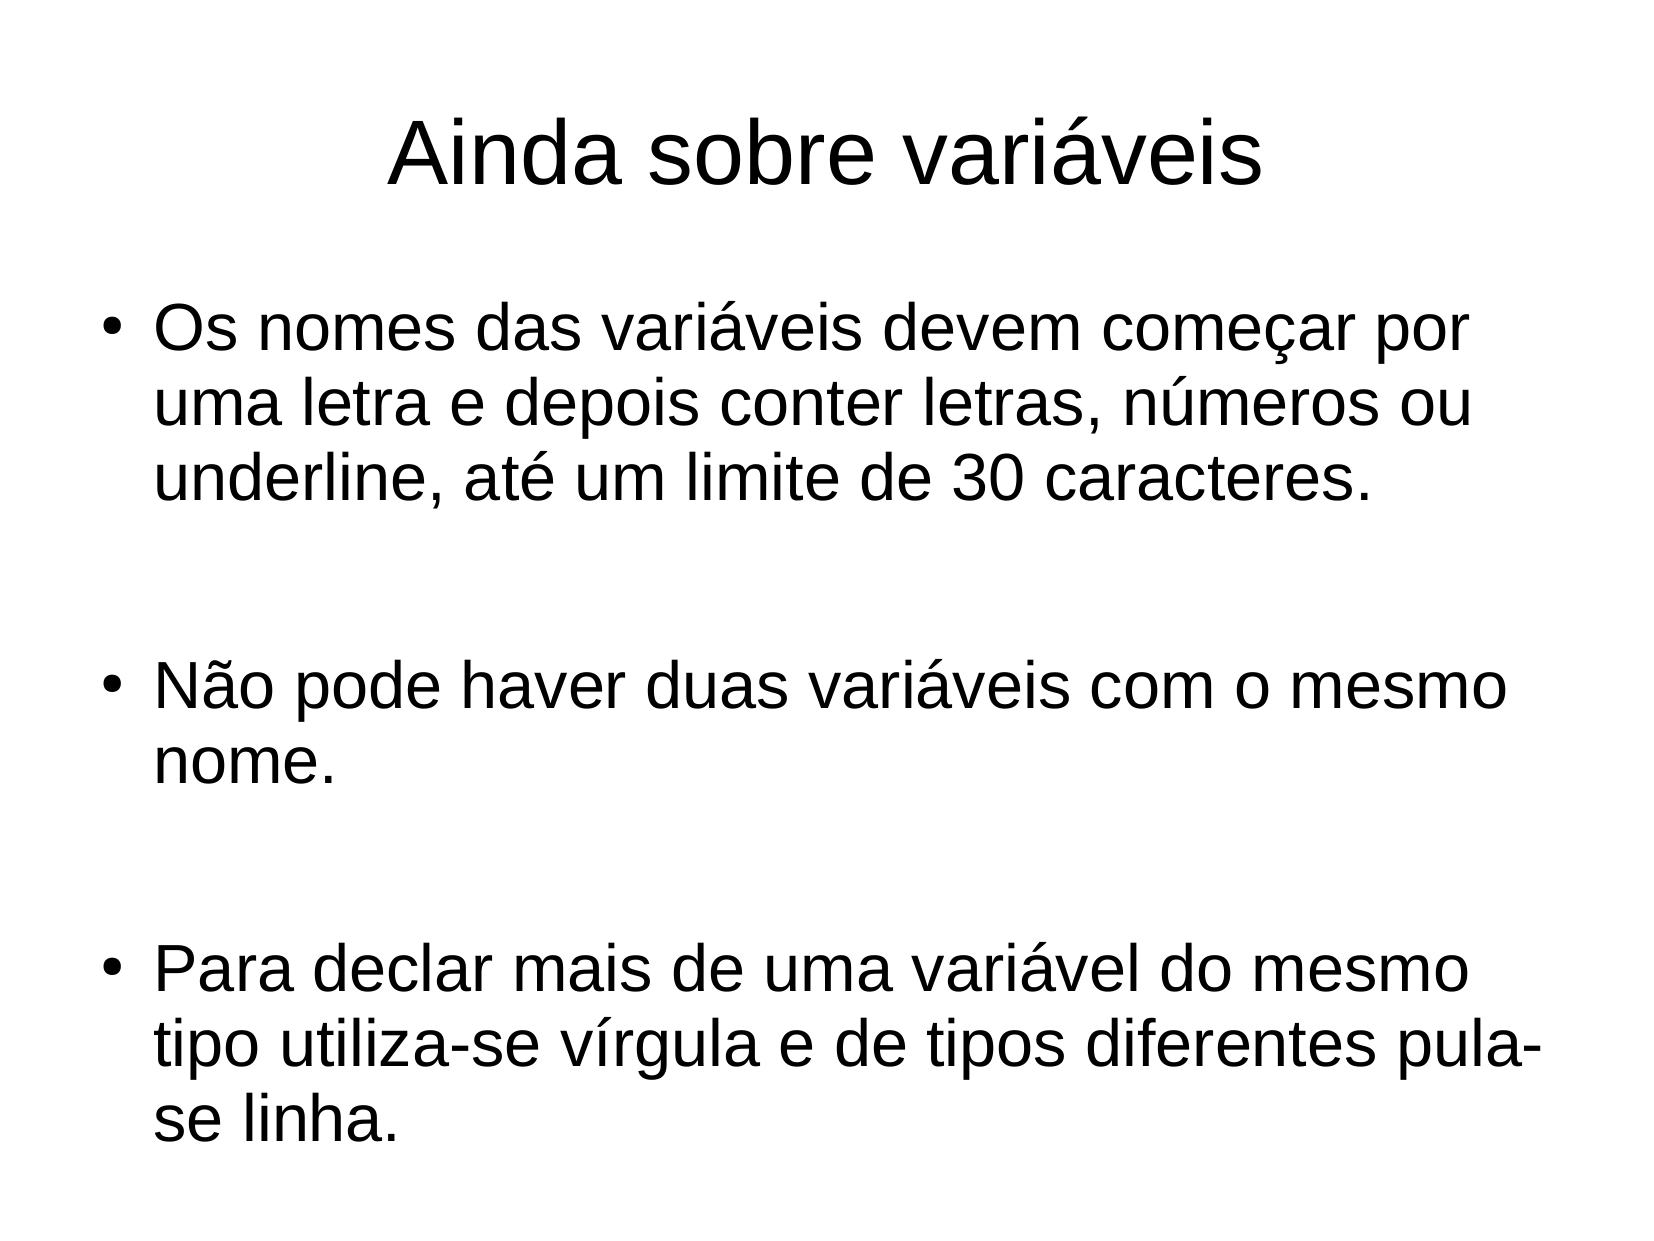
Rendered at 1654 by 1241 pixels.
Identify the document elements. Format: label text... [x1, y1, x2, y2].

list Os nomes das variáveis devem começar por uma letra e depois conter letras, números ou underline, até um limite de 30 caracteres. Não pode haver duas variáveis com o mesmo nome. Para declar mais de uma variável do mesmo tipo utiliza-se vírgula e de tipos diferentes pula-se linha. [82, 290, 1571, 1156]
title Ainda sobre variáveis [82, 49, 1571, 257]
